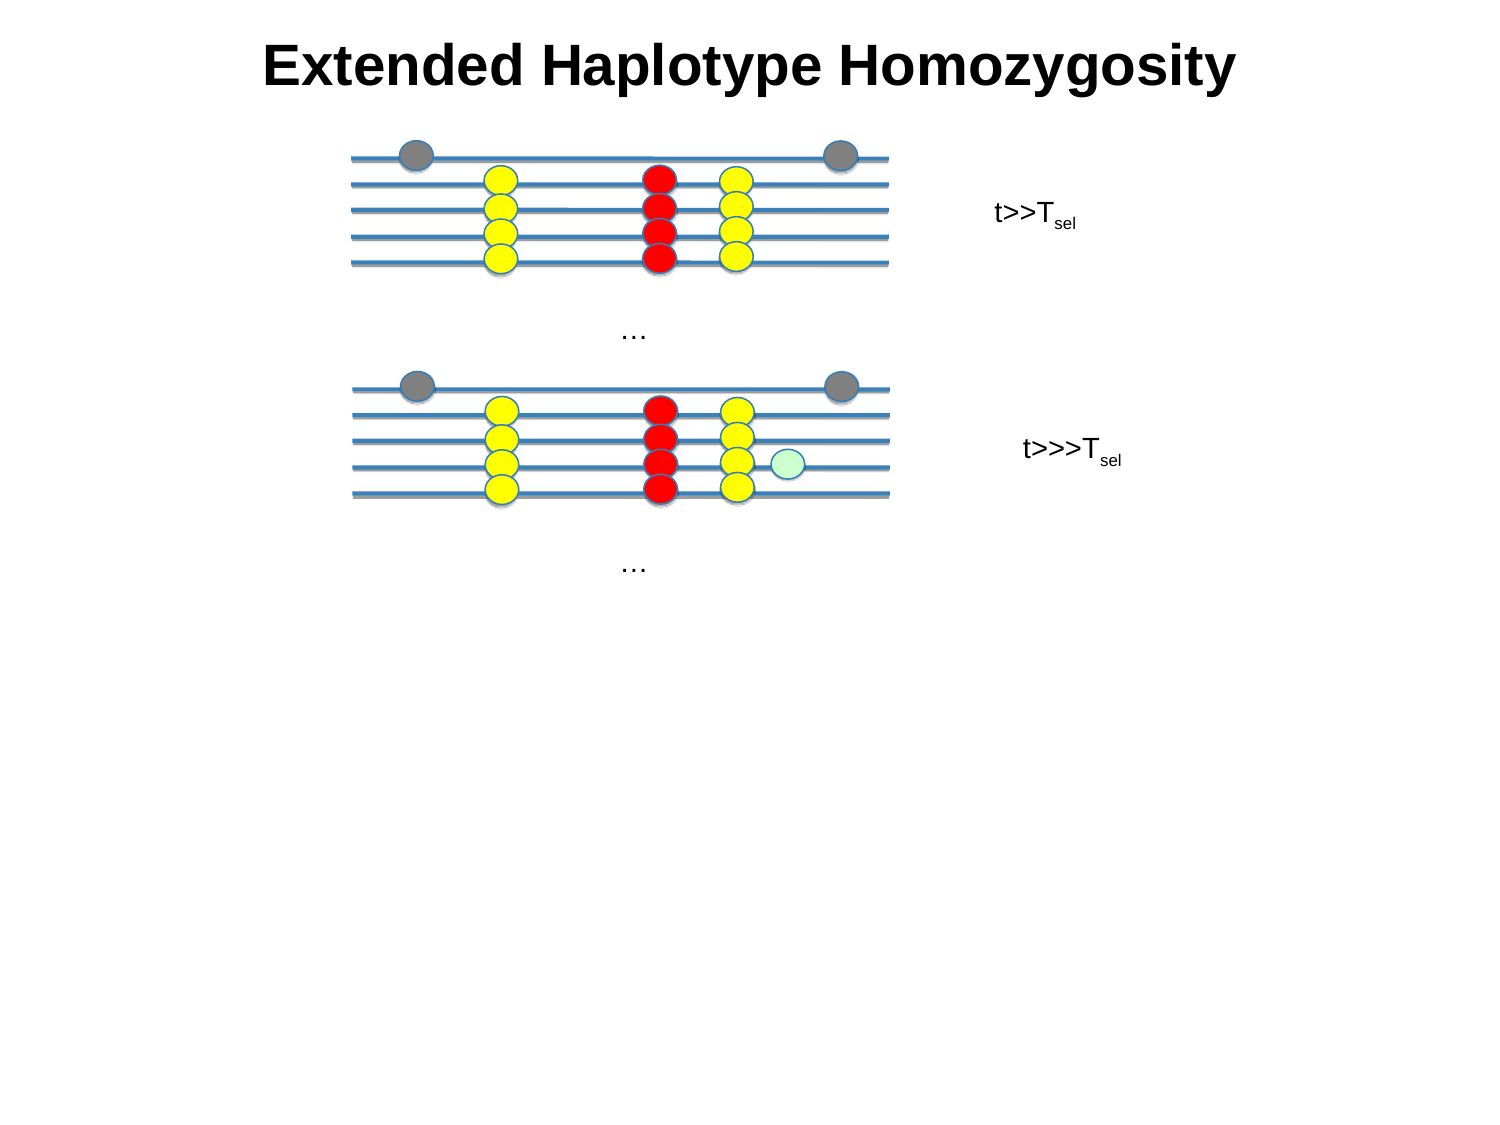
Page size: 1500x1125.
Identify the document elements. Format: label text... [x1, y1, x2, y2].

text_box [400, 371, 435, 402]
text_box [399, 140, 434, 171]
text_box [823, 140, 858, 171]
text_box [642, 165, 677, 274]
text_box [720, 397, 755, 503]
text_box … [604, 535, 664, 586]
text_box [771, 449, 805, 480]
text_box t>>>Tsel [1008, 422, 1171, 477]
text_box [485, 396, 519, 505]
title Extended Haplotype Homozygosity [75, 12, 1425, 112]
text_box [484, 165, 518, 274]
text_box [643, 395, 678, 505]
text_box [719, 166, 754, 272]
text_box [824, 371, 859, 402]
text_box … [604, 303, 664, 354]
text_box t>>Tsel [979, 185, 1142, 241]
